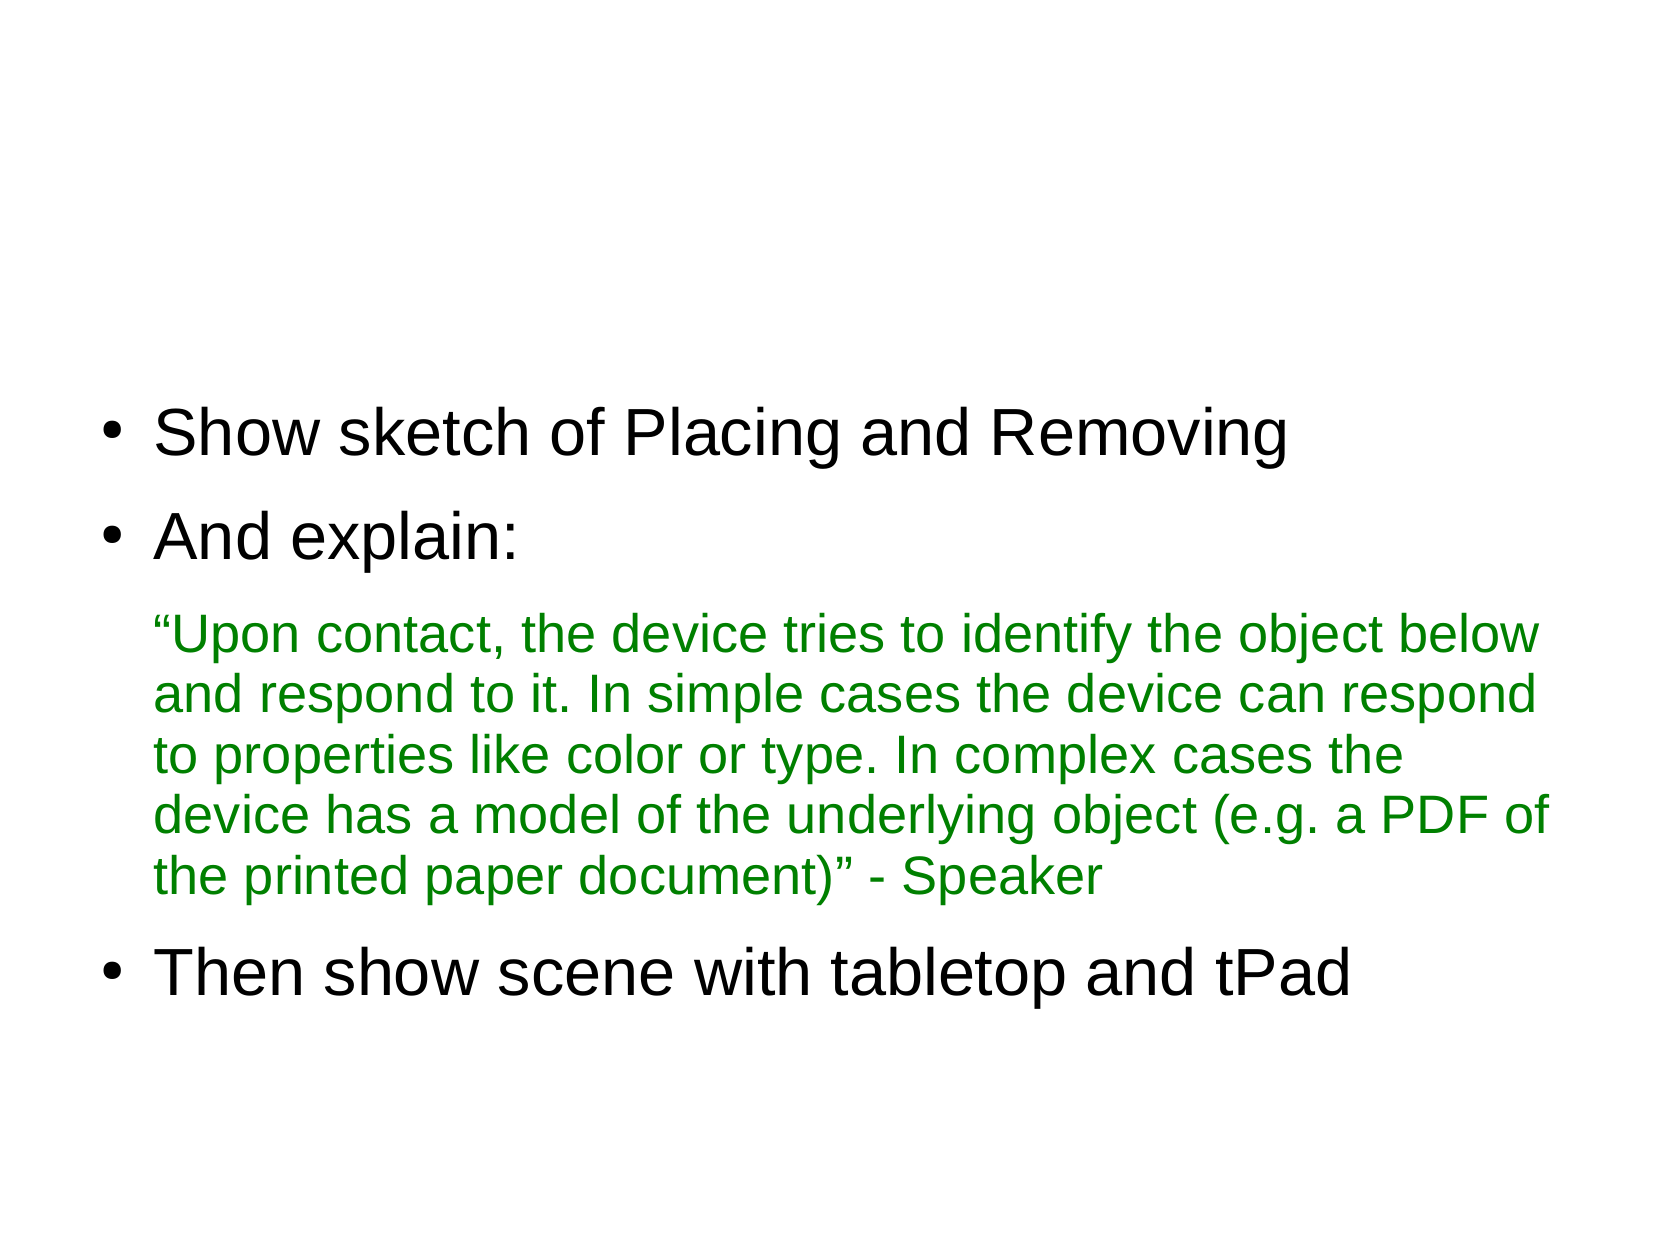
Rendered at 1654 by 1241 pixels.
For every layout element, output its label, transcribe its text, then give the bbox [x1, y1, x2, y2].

list Show sketch of Placing and Removing And explain: “Upon contact, the device tries to identify the object below and respond to it. In simple cases the device can respond to properties like color or type. In complex cases the device has a model of the underlying object (e.g. a PDF of the printed paper document)” - Speaker Then show scene with tabletop and tPad [82, 290, 1571, 1232]
